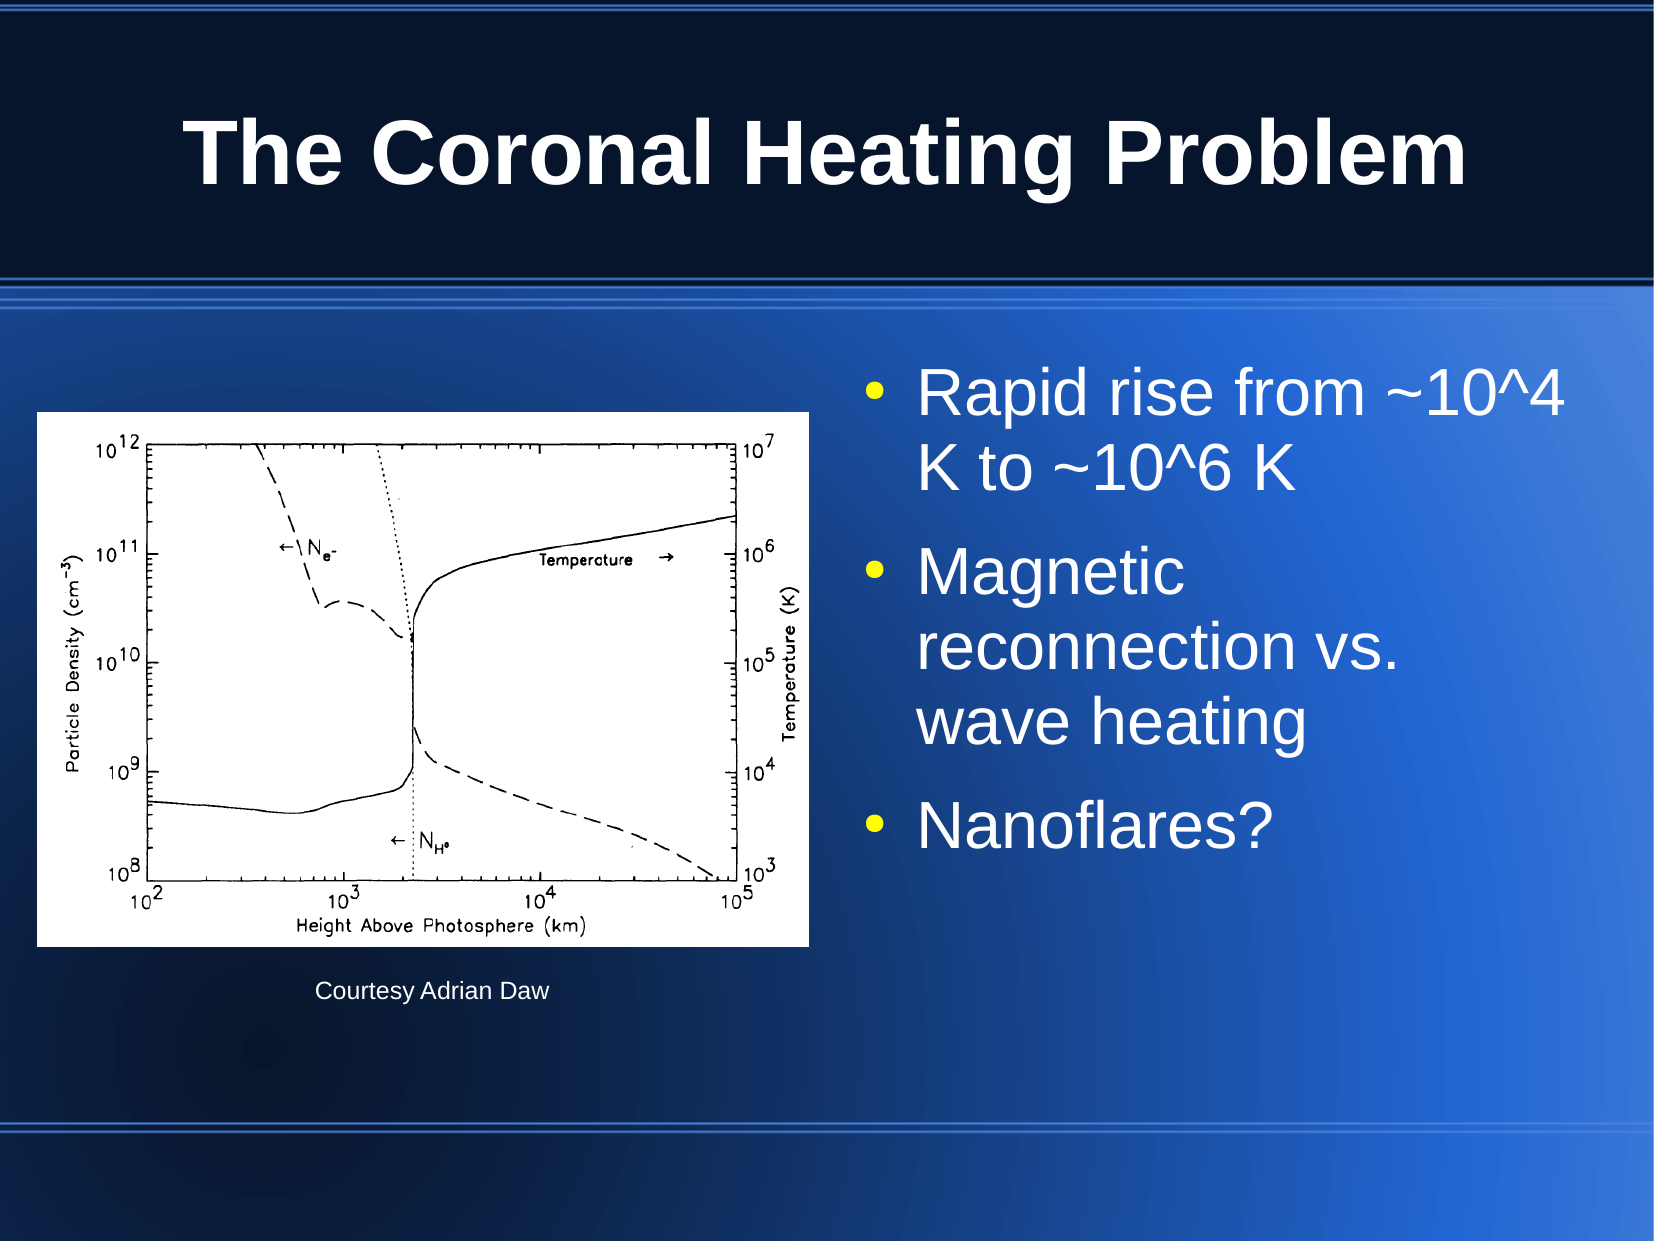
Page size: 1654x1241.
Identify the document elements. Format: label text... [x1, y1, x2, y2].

text_box Courtesy Adrian Daw [300, 969, 601, 1013]
picture [0, 0, 1654, 1241]
title The Coronal Heating Problem [82, 49, 1571, 257]
list Rapid rise from ~10^4 K to ~10^6 K Magnetic reconnection vs. wave heating Nanoflares? [845, 355, 1572, 1058]
